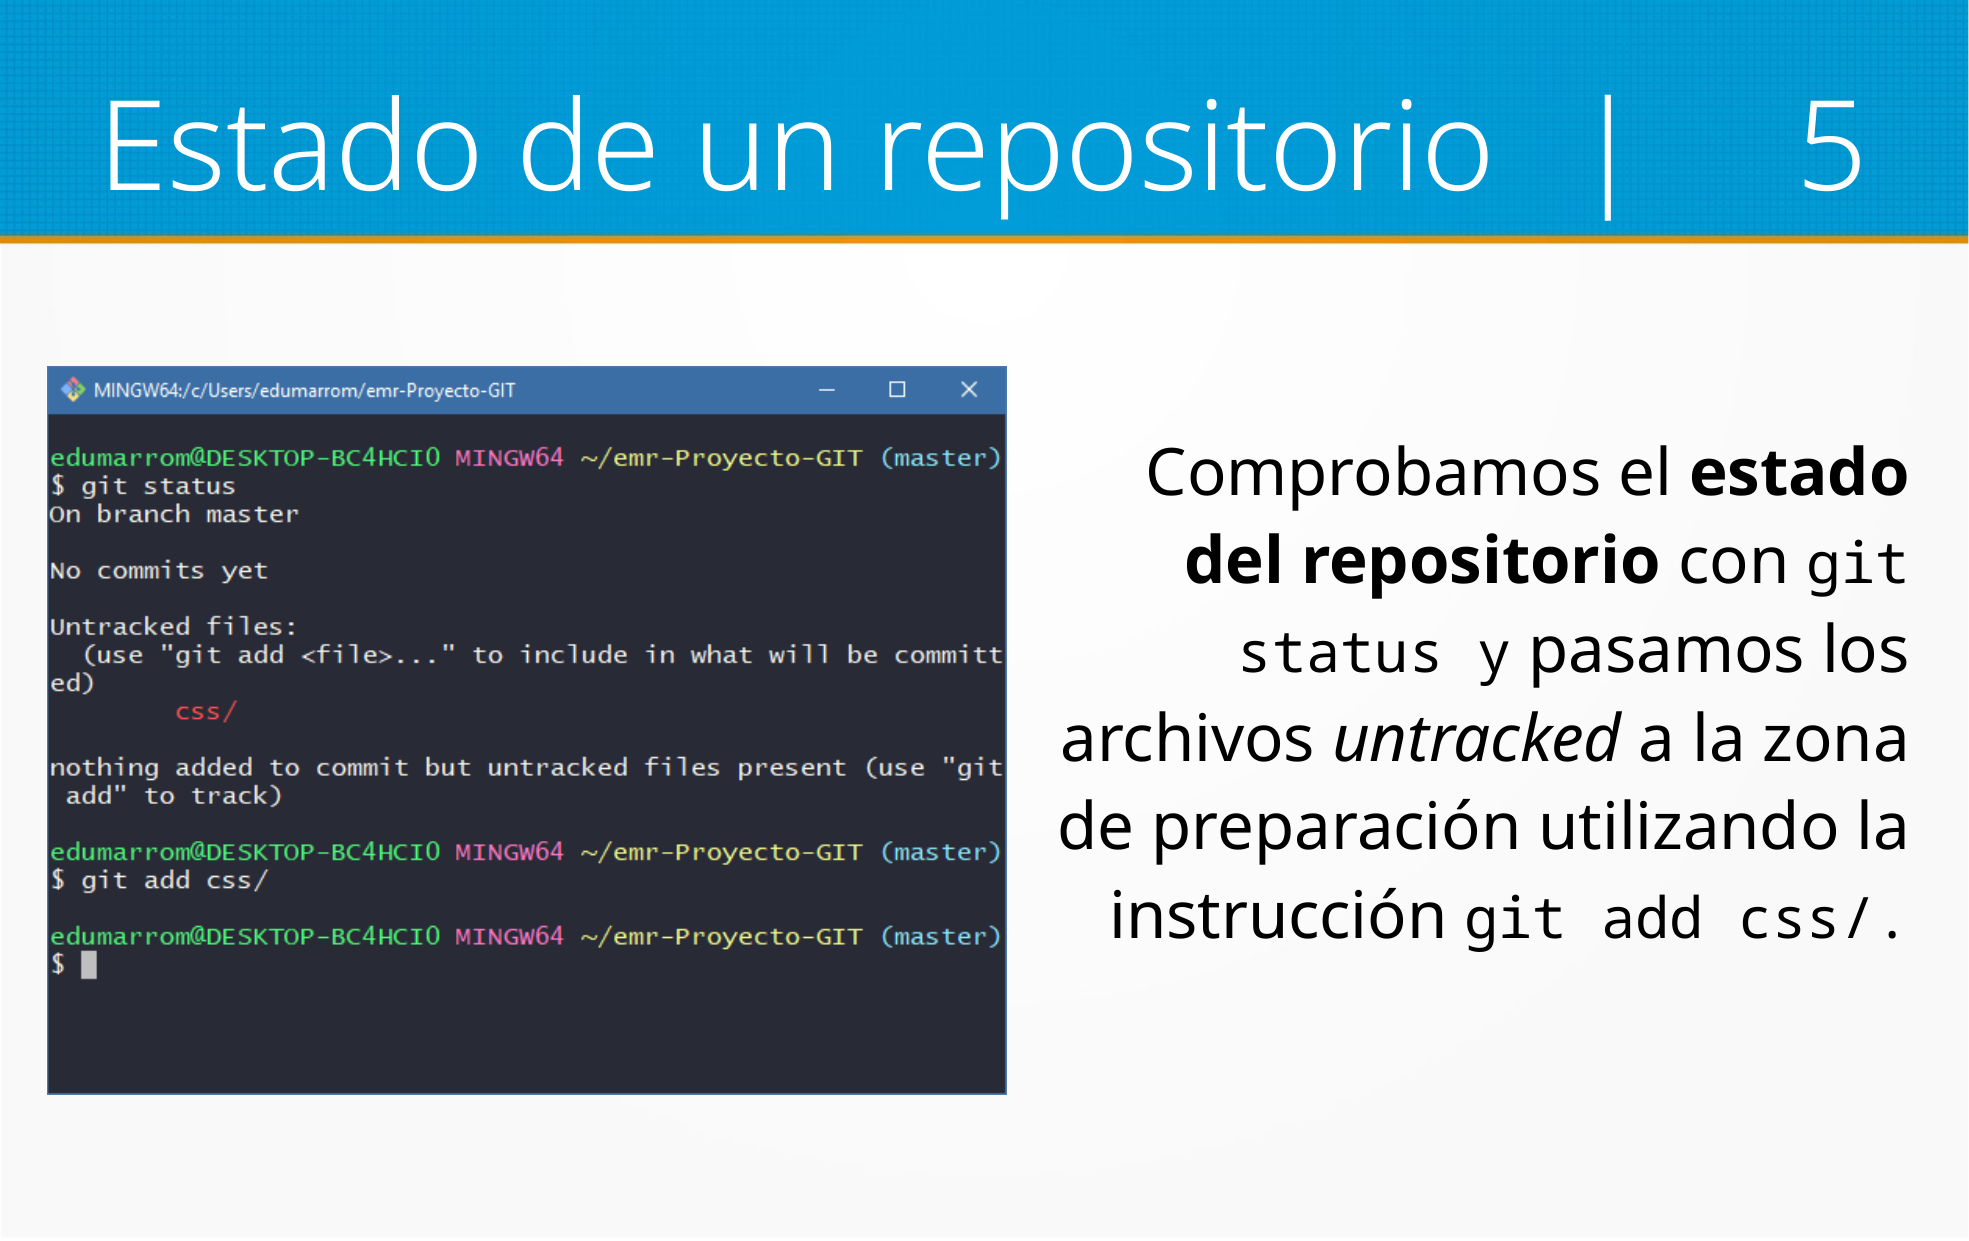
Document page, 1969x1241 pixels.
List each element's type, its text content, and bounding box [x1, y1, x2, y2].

picture [0, 233, 1969, 1241]
title Estado de un repositorio | 5 [98, 19, 1870, 227]
list Comprobamos el estado del repositorio con git status y pasamos los archivos untracked a la zona de preparación utilizando la instrucción git add css/. [1051, 425, 1910, 973]
